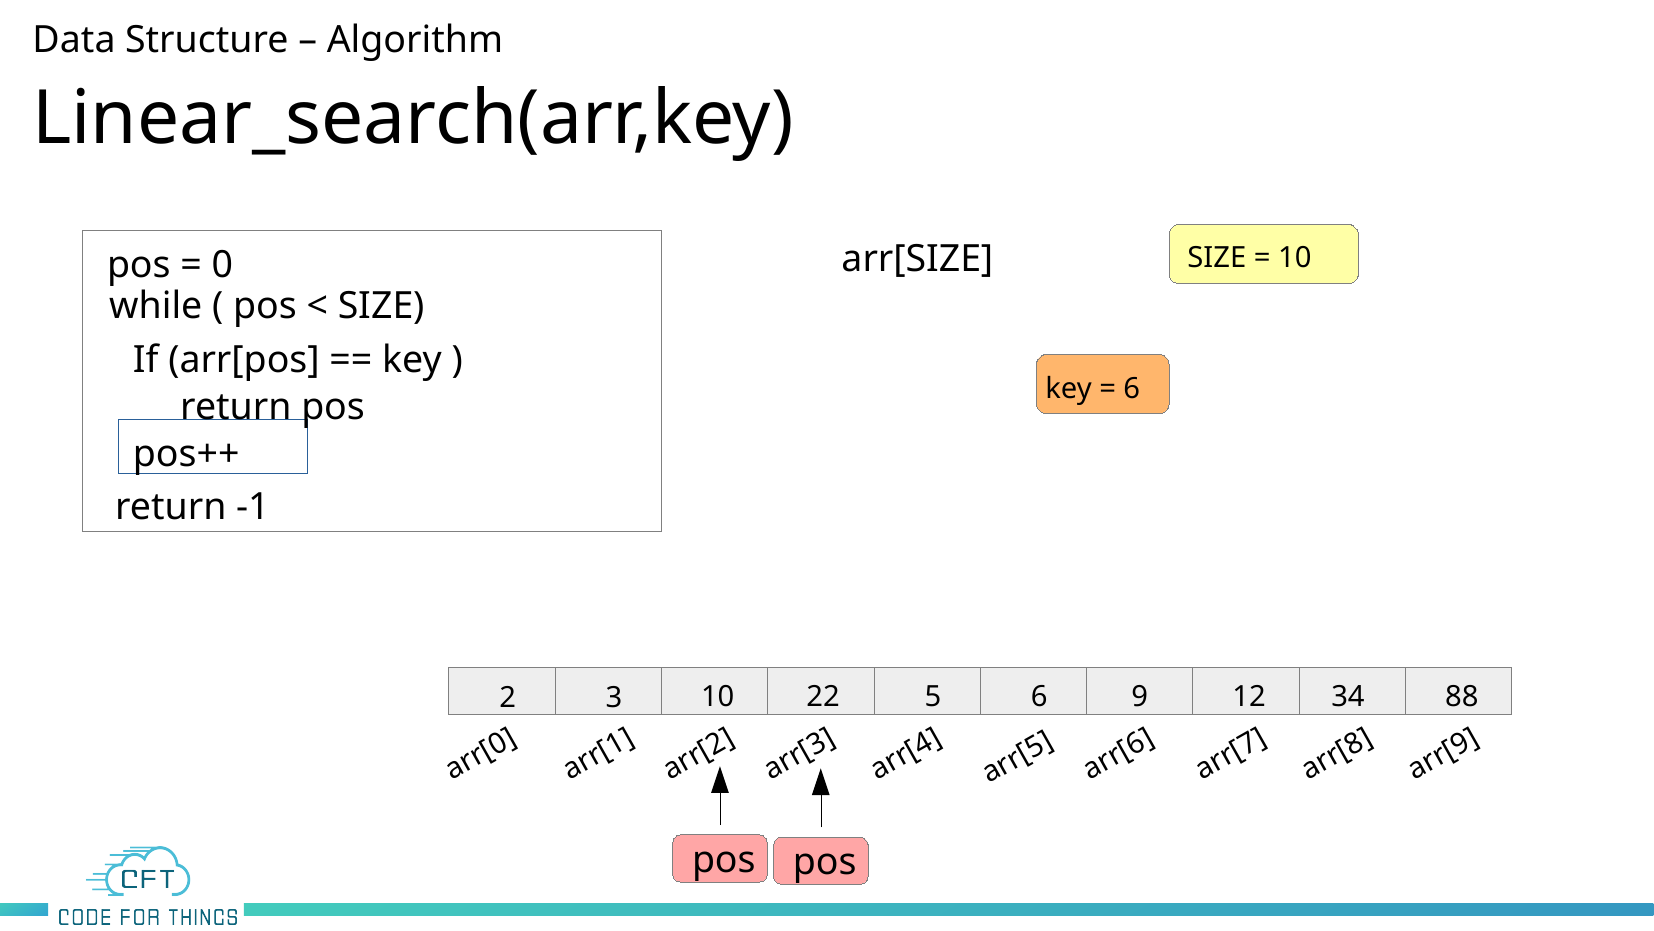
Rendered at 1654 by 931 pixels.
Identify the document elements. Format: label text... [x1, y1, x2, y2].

text_box 5 [909, 667, 958, 717]
text_box [1384, 667, 1430, 715]
text_box [1285, 667, 1316, 715]
text_box SIZE = 10 [1172, 228, 1353, 278]
text_box return pos [165, 372, 414, 432]
text_box 12 [1217, 667, 1285, 717]
text_box pos [677, 825, 774, 884]
text_box 3 [590, 669, 640, 719]
text_box [1039, 410, 1167, 414]
text_box pos [778, 827, 875, 886]
text_box [1498, 667, 1512, 715]
text_box [754, 667, 791, 715]
text_box 88 [1430, 667, 1498, 717]
text_box [1037, 354, 1169, 360]
text_box arr[5] [957, 694, 1099, 810]
text_box 6 [1016, 667, 1065, 717]
text_box arr[1] [537, 690, 674, 806]
text_box [1169, 224, 1359, 284]
picture [59, 846, 237, 925]
text_box [672, 835, 677, 882]
text_box [773, 837, 778, 884]
text_box [1065, 667, 1116, 715]
text_box [1165, 667, 1217, 715]
text_box arr[8] [1279, 690, 1414, 806]
text_box arr[0] [419, 692, 561, 806]
text_box 9 [1116, 667, 1165, 717]
text_box return -1 [100, 472, 331, 532]
text_box [859, 667, 909, 715]
text_box arr[SIZE] [826, 224, 1040, 291]
text_box [82, 289, 165, 532]
text_box pos = 0 [82, 230, 331, 289]
text_box [958, 667, 1016, 715]
text_box 10 [686, 667, 754, 717]
text_box [331, 230, 662, 532]
text_box arr[6] [1063, 690, 1199, 806]
text_box arr[4] [848, 692, 987, 806]
title Data Structure – Algorithm Linear_search(arr,key) [32, 12, 1184, 166]
text_box [448, 667, 686, 715]
text_box 34 [1316, 667, 1384, 717]
text_box pos++ [118, 419, 349, 479]
text_box 22 [791, 667, 859, 717]
text_box arr[3] [738, 705, 880, 806]
text_box arr[7] [1172, 696, 1312, 806]
text_box arr[9] [1382, 697, 1524, 806]
text_box If (arr[pos] == key ) [118, 324, 544, 384]
text_box while ( pos < SIZE) [94, 271, 485, 331]
text_box arr[2] [637, 697, 774, 806]
text_box 2 [484, 669, 533, 719]
text_box key = 6 [1030, 360, 1176, 410]
